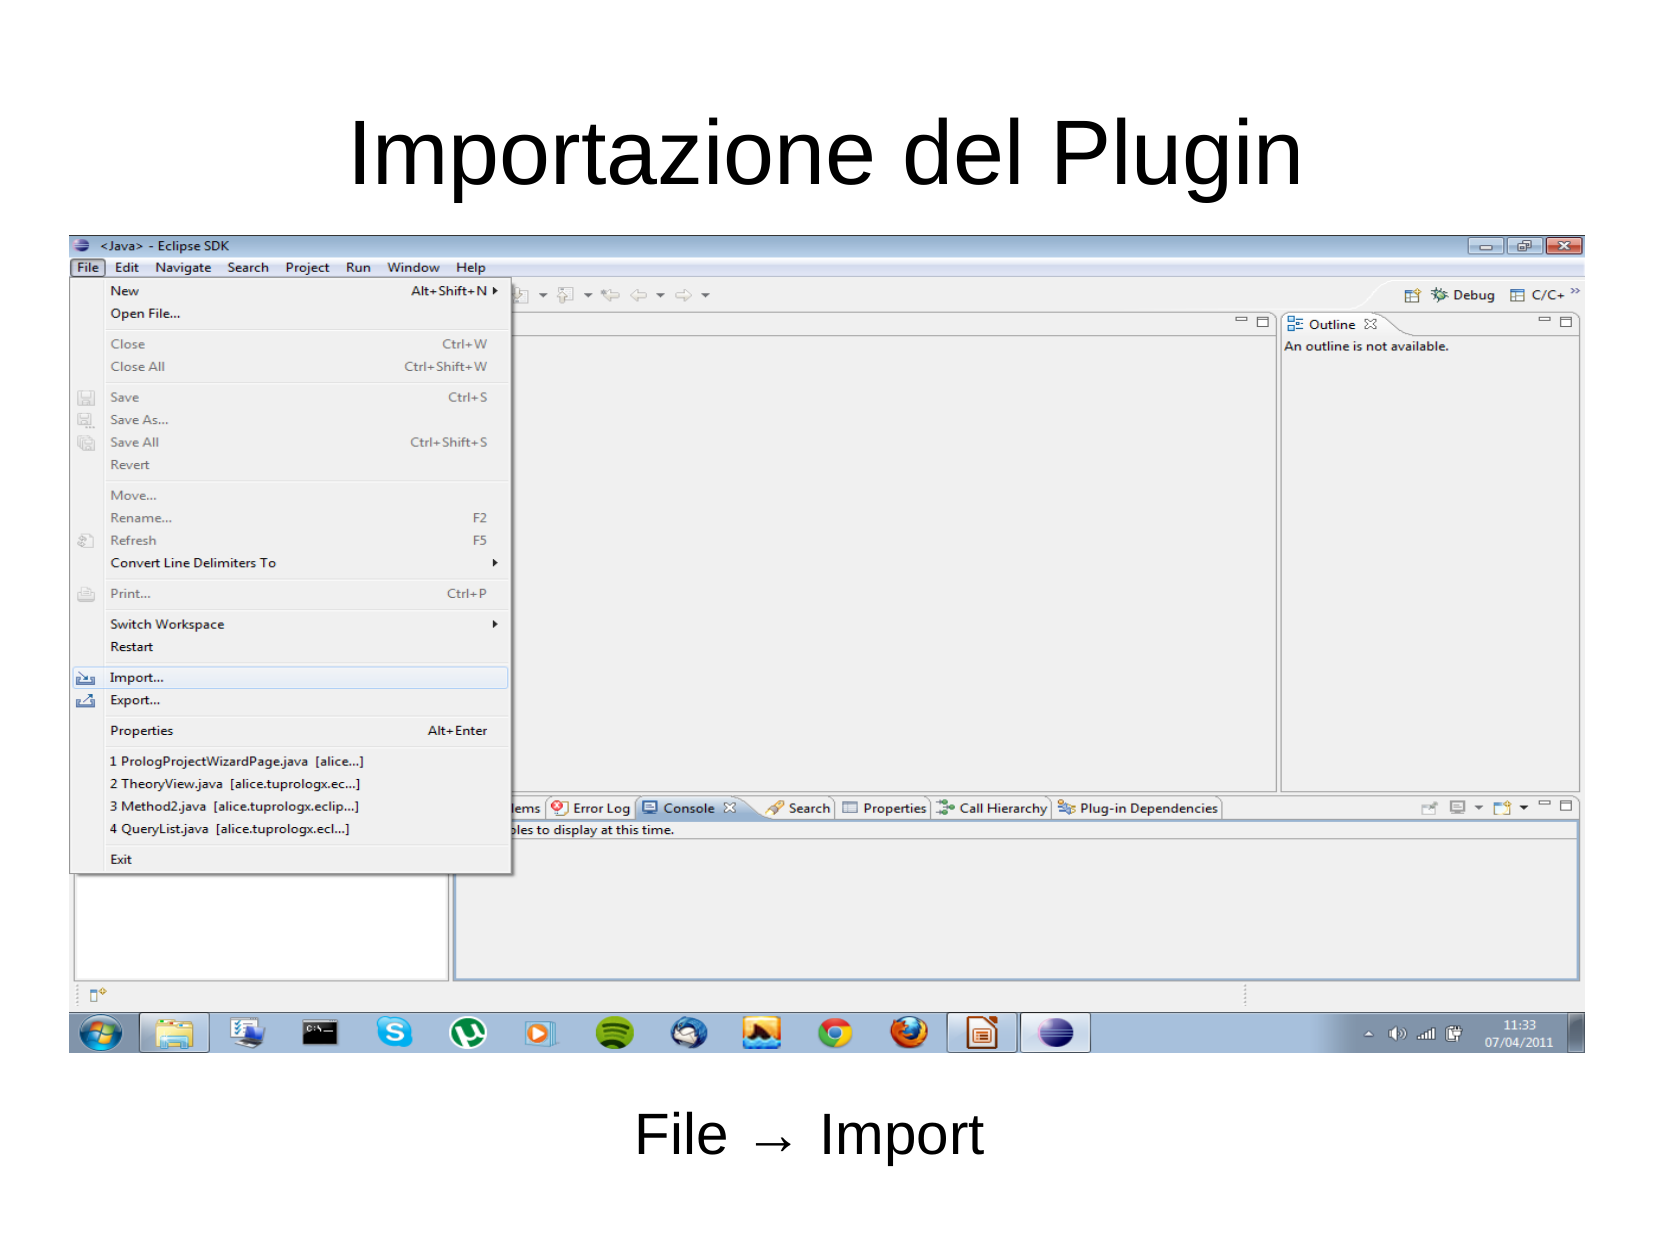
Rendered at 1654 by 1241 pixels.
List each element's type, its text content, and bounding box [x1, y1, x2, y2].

picture [69, 235, 1585, 1053]
text_box File → Import [620, 1094, 1027, 1182]
title Importazione del Plugin [82, 49, 1571, 235]
